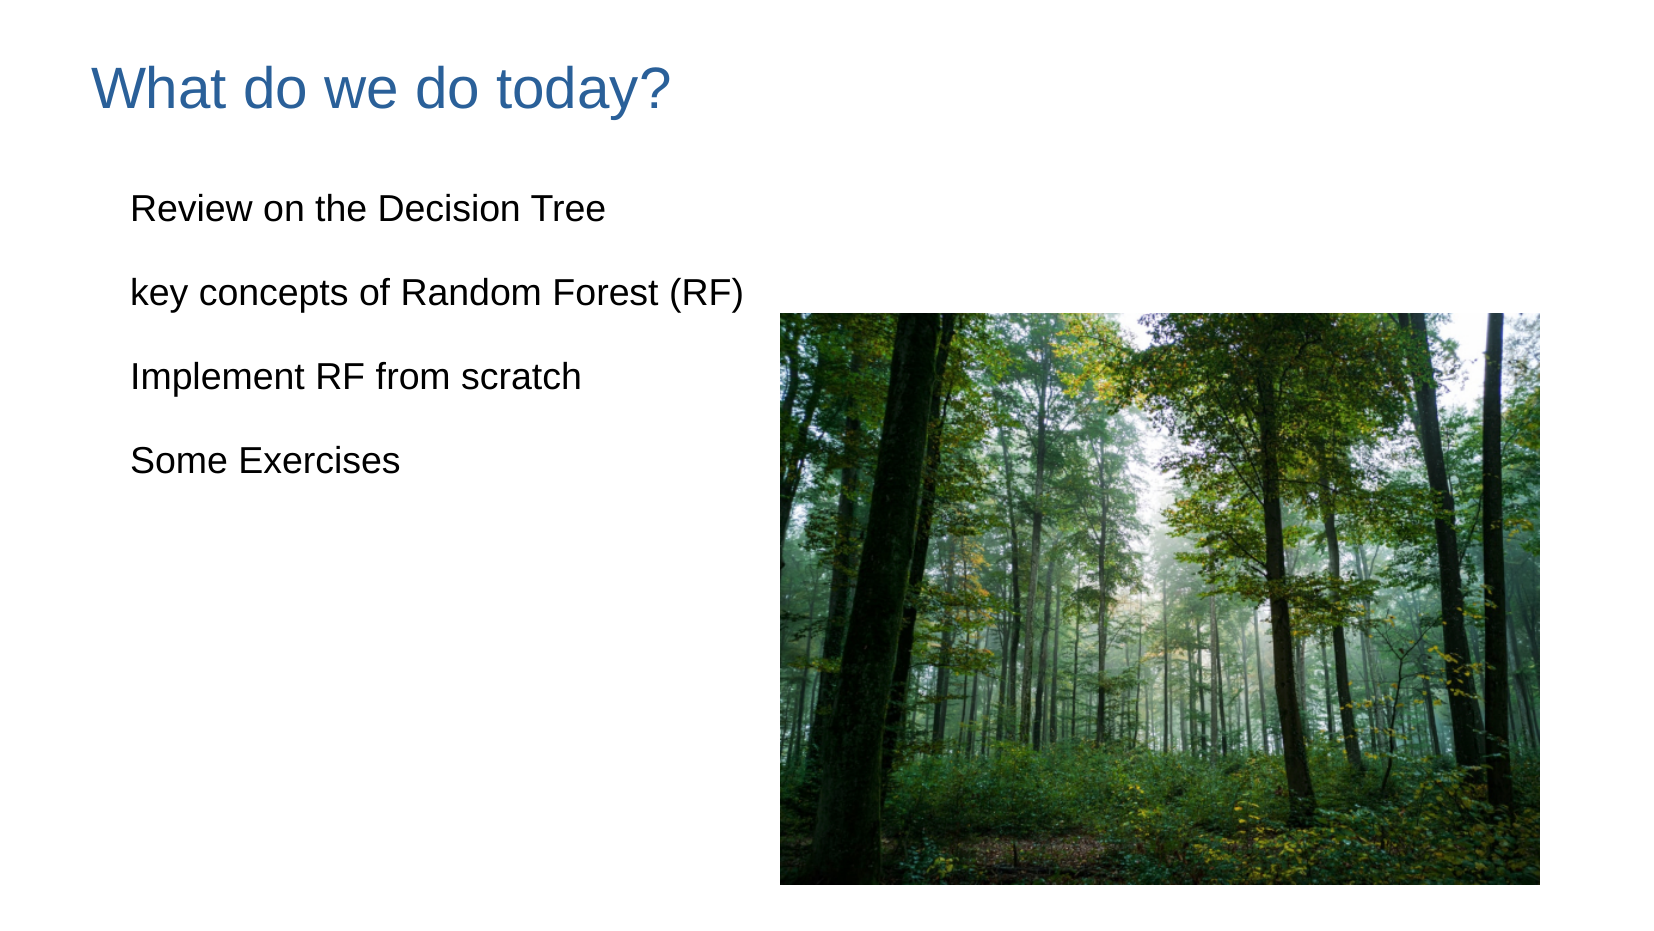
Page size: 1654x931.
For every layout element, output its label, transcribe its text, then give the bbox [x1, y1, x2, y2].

text_box Review on the Decision Tree key concepts of Random Forest (RF) Implement RF from scratch Some Exercises [105, 180, 1212, 489]
text_box What do we do today? [60, 48, 841, 129]
picture [780, 313, 1540, 886]
